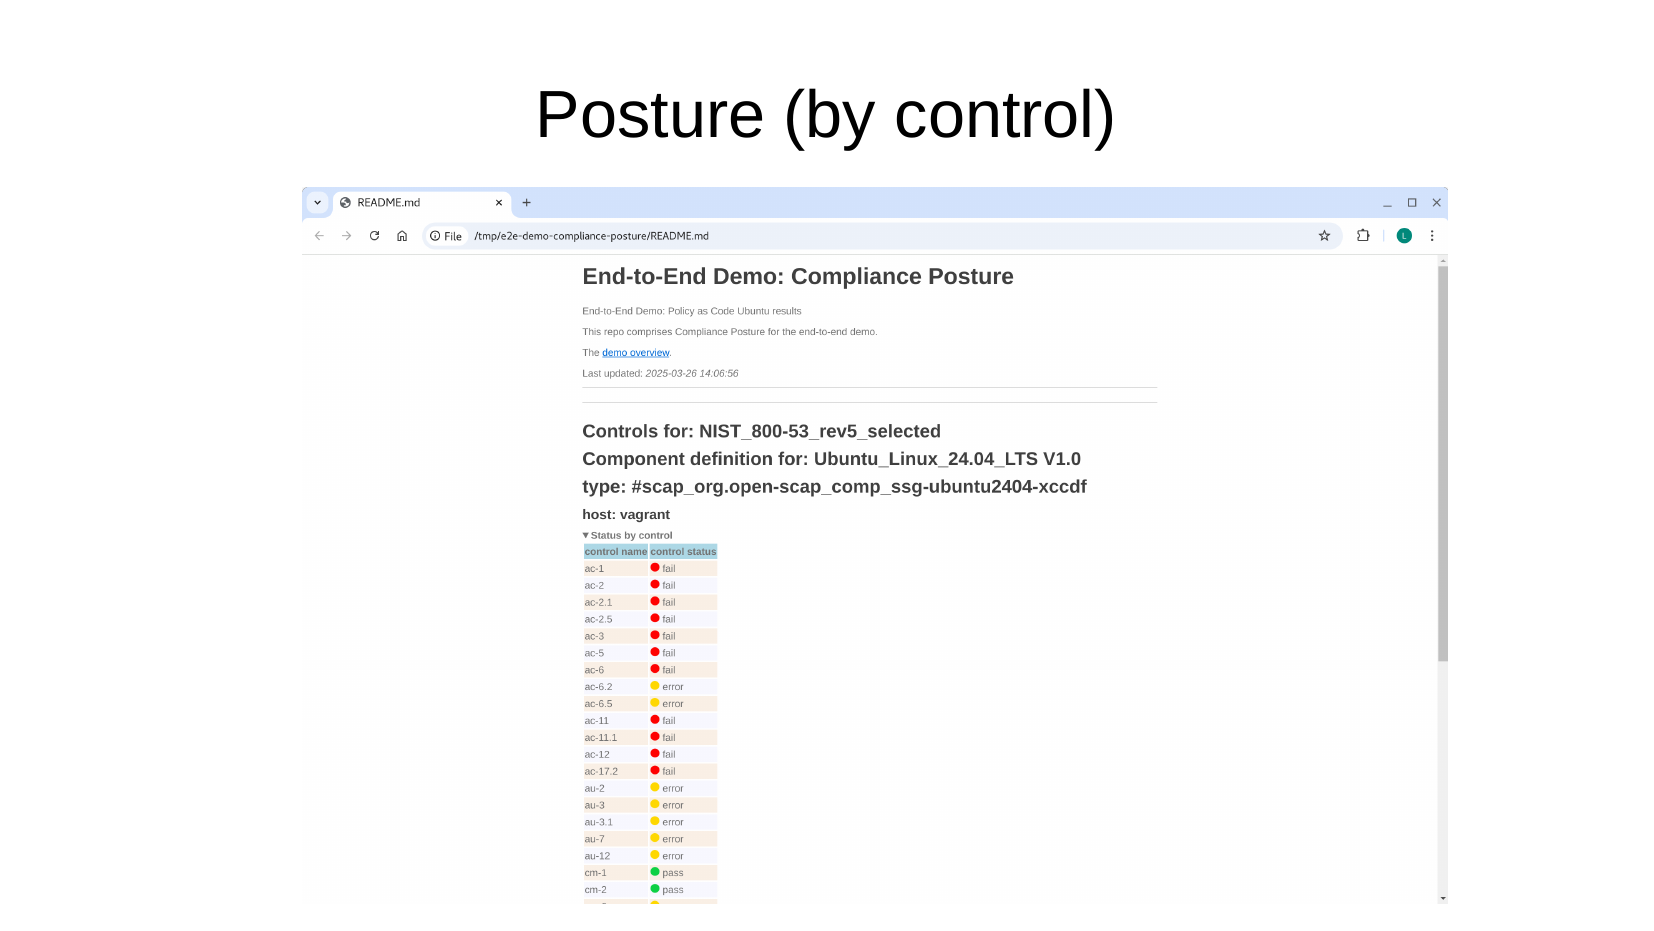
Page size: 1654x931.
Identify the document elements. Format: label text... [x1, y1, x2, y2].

picture [302, 187, 1448, 904]
title Posture (by control) [82, 37, 1571, 193]
